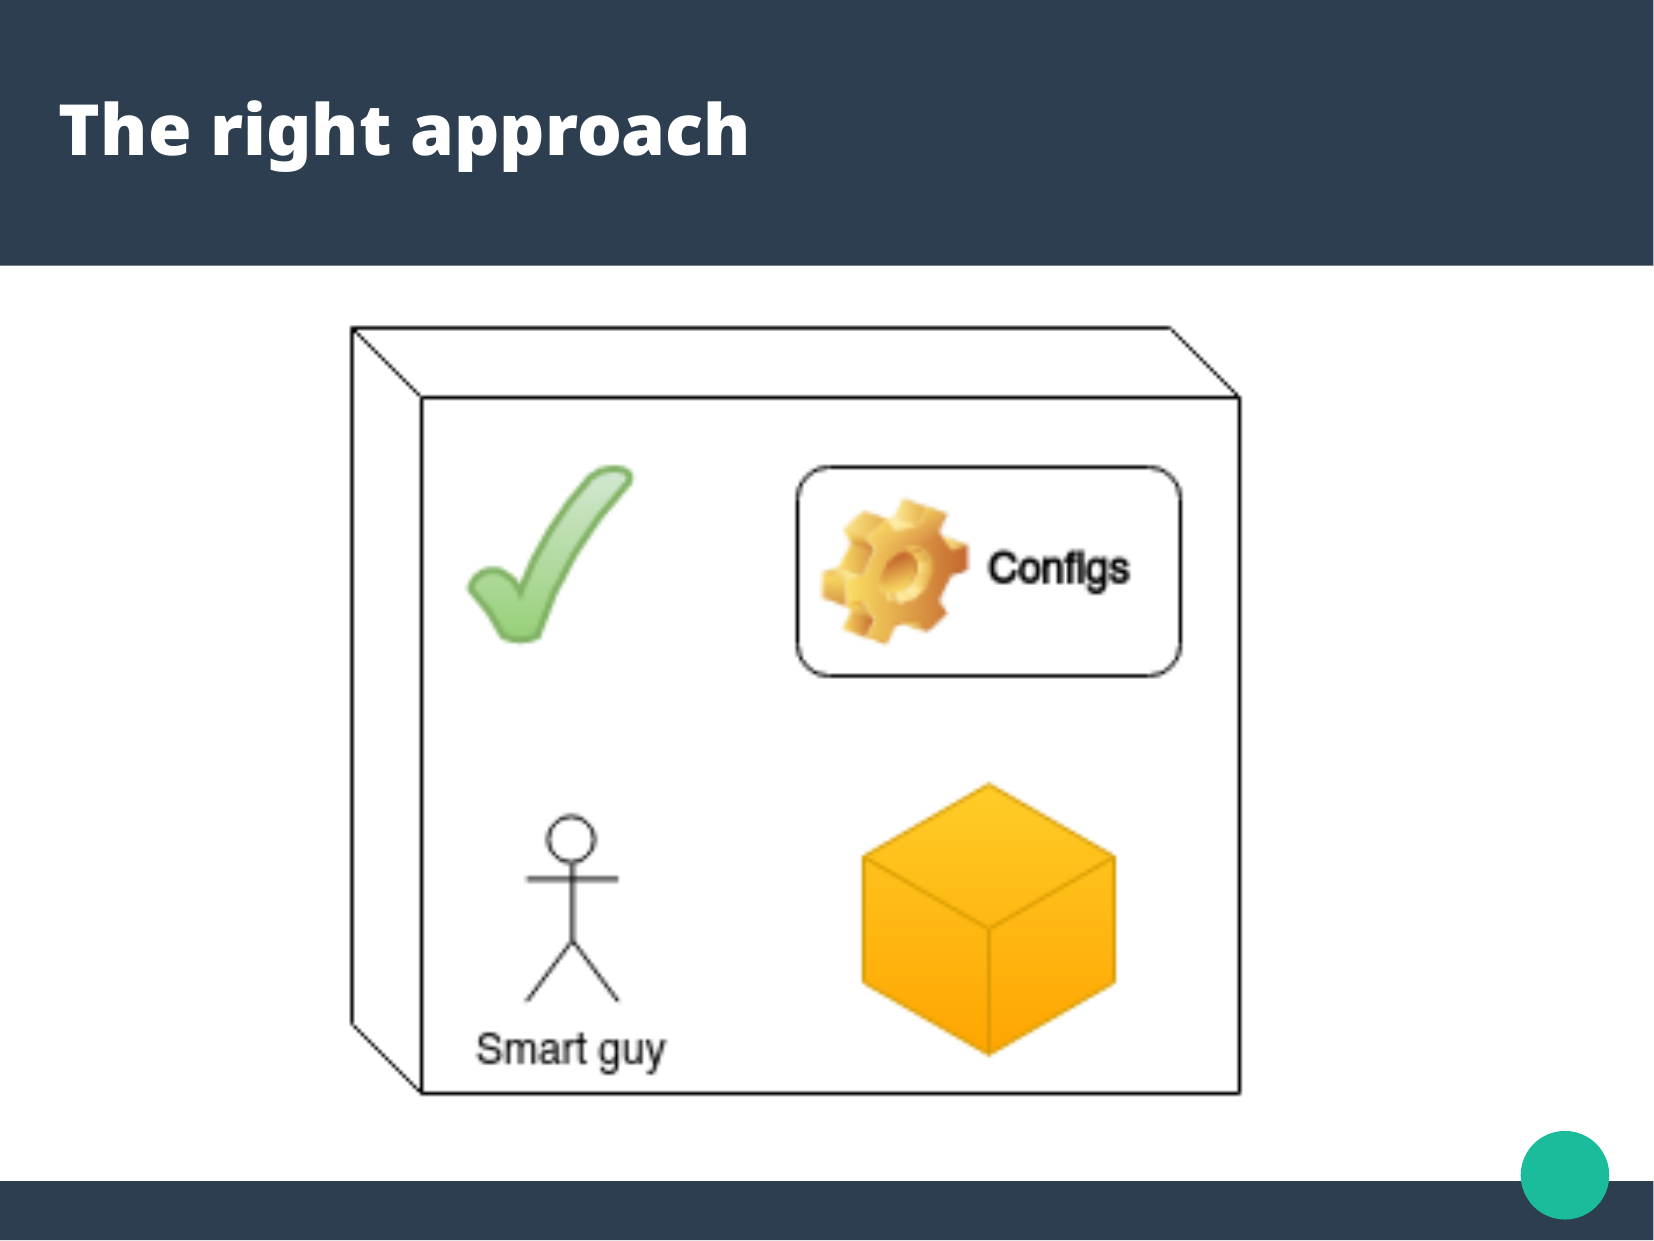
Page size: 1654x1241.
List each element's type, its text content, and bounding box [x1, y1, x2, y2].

title The right approach [59, 49, 1595, 207]
picture [348, 324, 1246, 1100]
